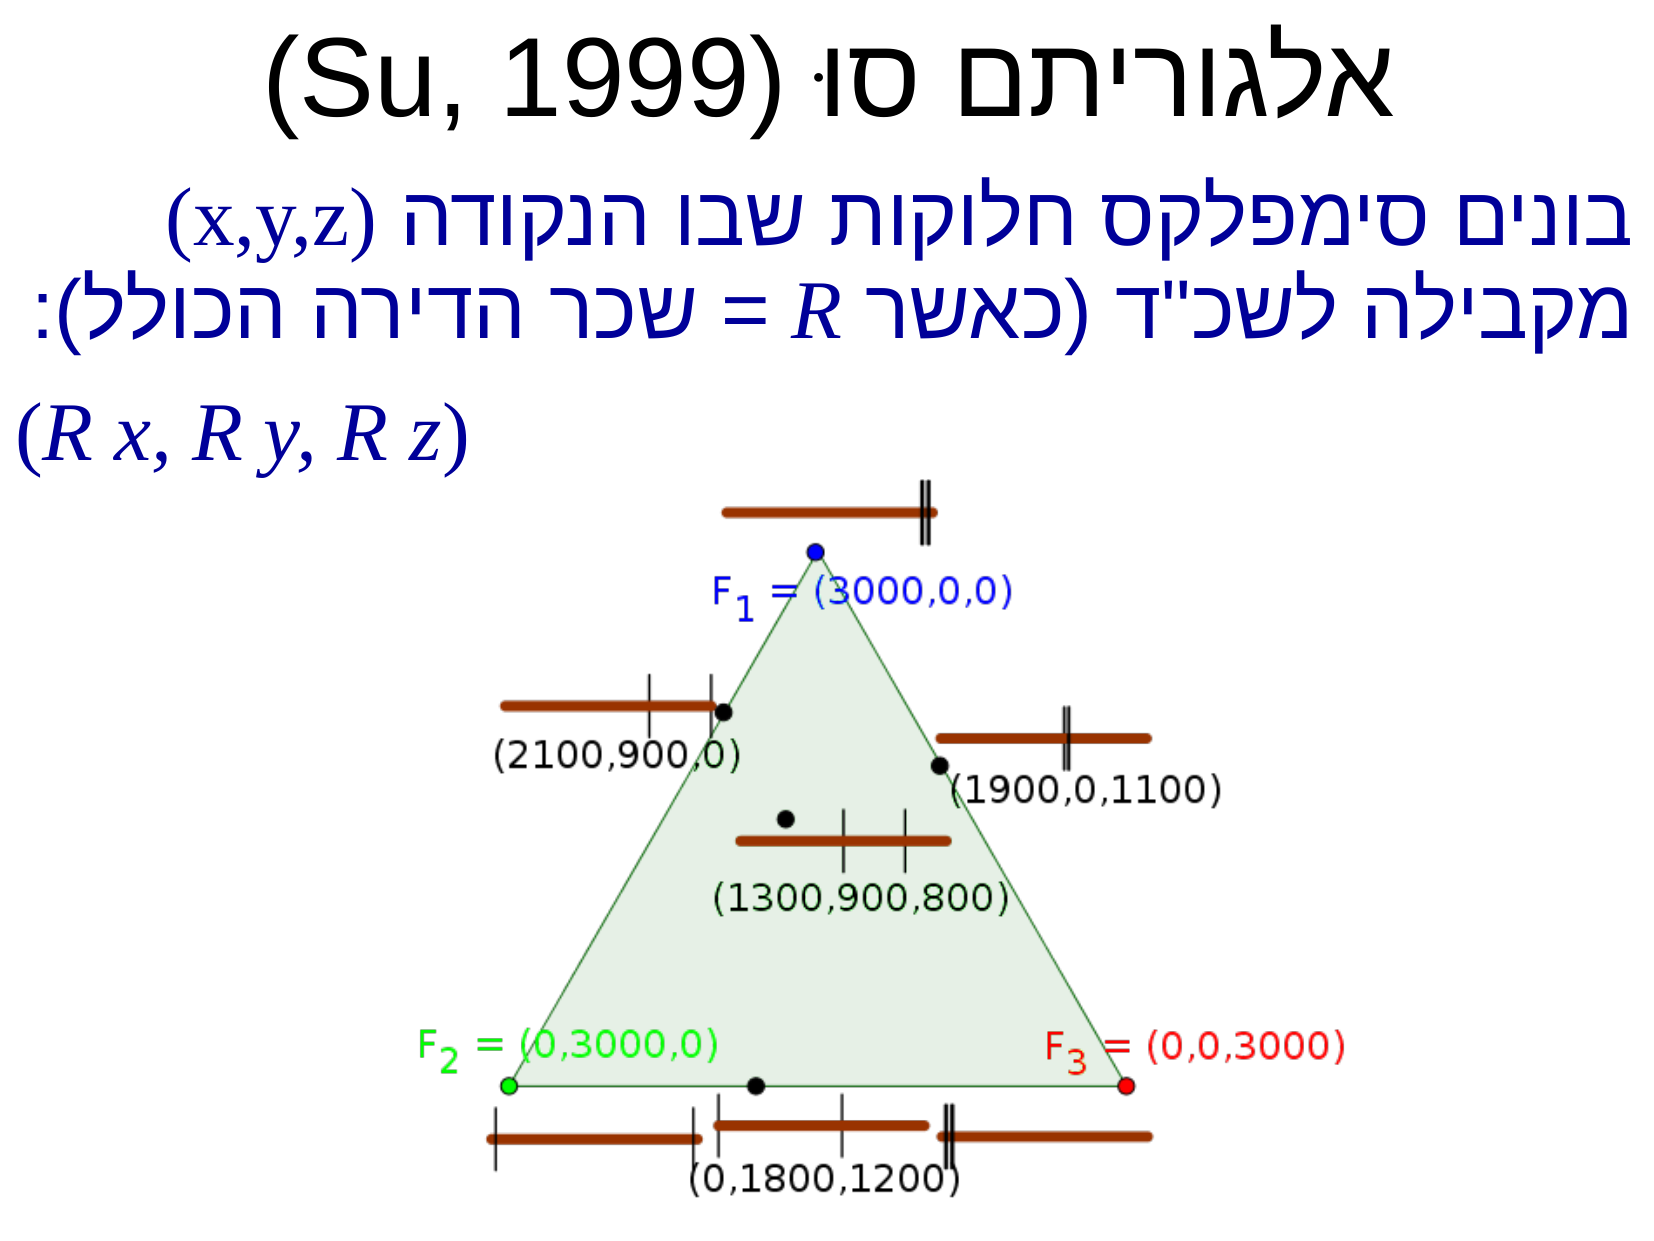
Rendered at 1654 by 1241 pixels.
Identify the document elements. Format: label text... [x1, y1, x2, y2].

list בונים סימפלקס חלוקות שבו הנקודה (x,y,z) מקבילה לשכ"ד (כאשר R = שכר הדירה הכולל): (R x, R y, R z) [15, 170, 1636, 1216]
title אלגוריתם סוּ (Su, 1999) [2, 2, 1654, 153]
picture [405, 479, 1419, 1241]
